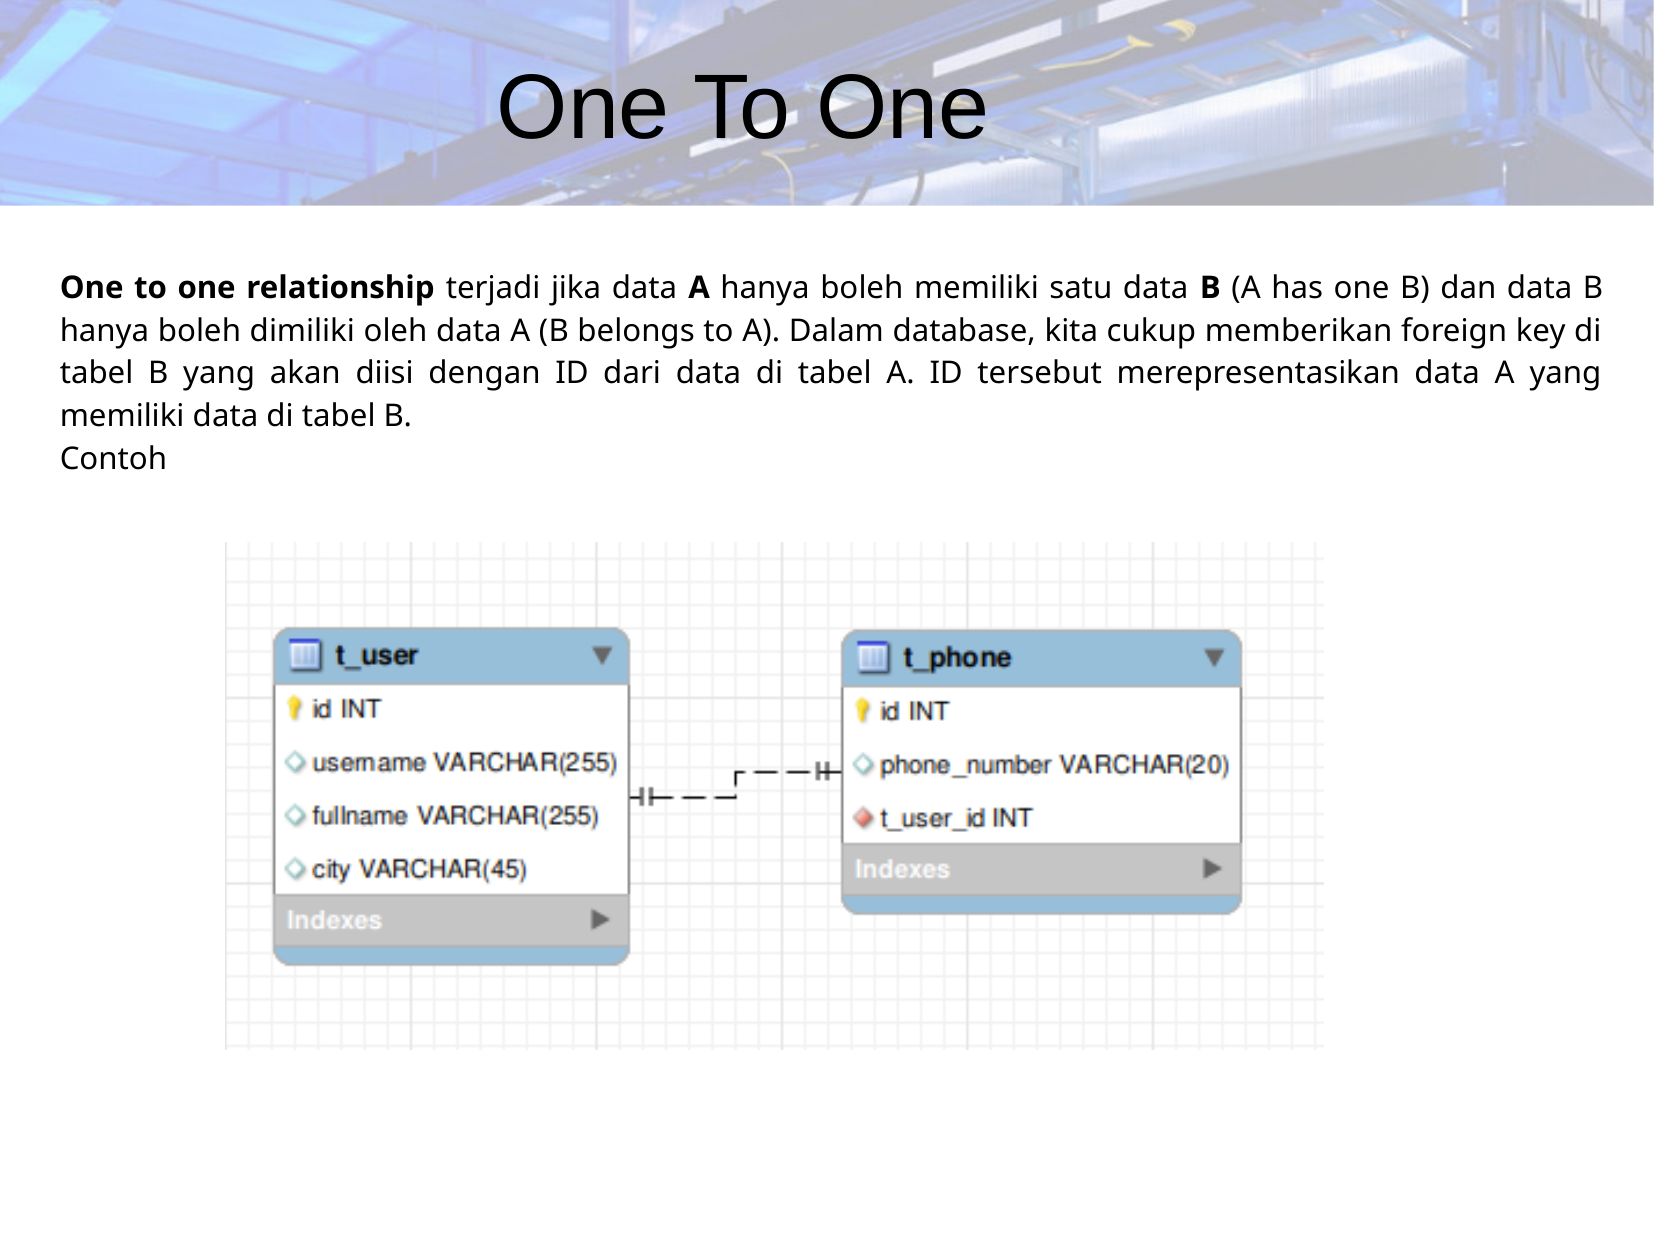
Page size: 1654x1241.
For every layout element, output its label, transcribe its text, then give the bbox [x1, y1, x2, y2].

text_box One to one relationship terjadi jika data A hanya boleh memiliki satu data B (A has one B) dan data B hanya boleh dimiliki oleh data A (B belongs to A). Dalam database, kita cukup memberikan foreign key di tabel B yang akan diisi dengan ID dari data di tabel A. ID tersebut merepresentasikan data A yang memiliki data di tabel B. Contoh [45, 257, 1636, 454]
title One To One [11, 2, 1501, 211]
picture [0, 0, 1654, 1241]
